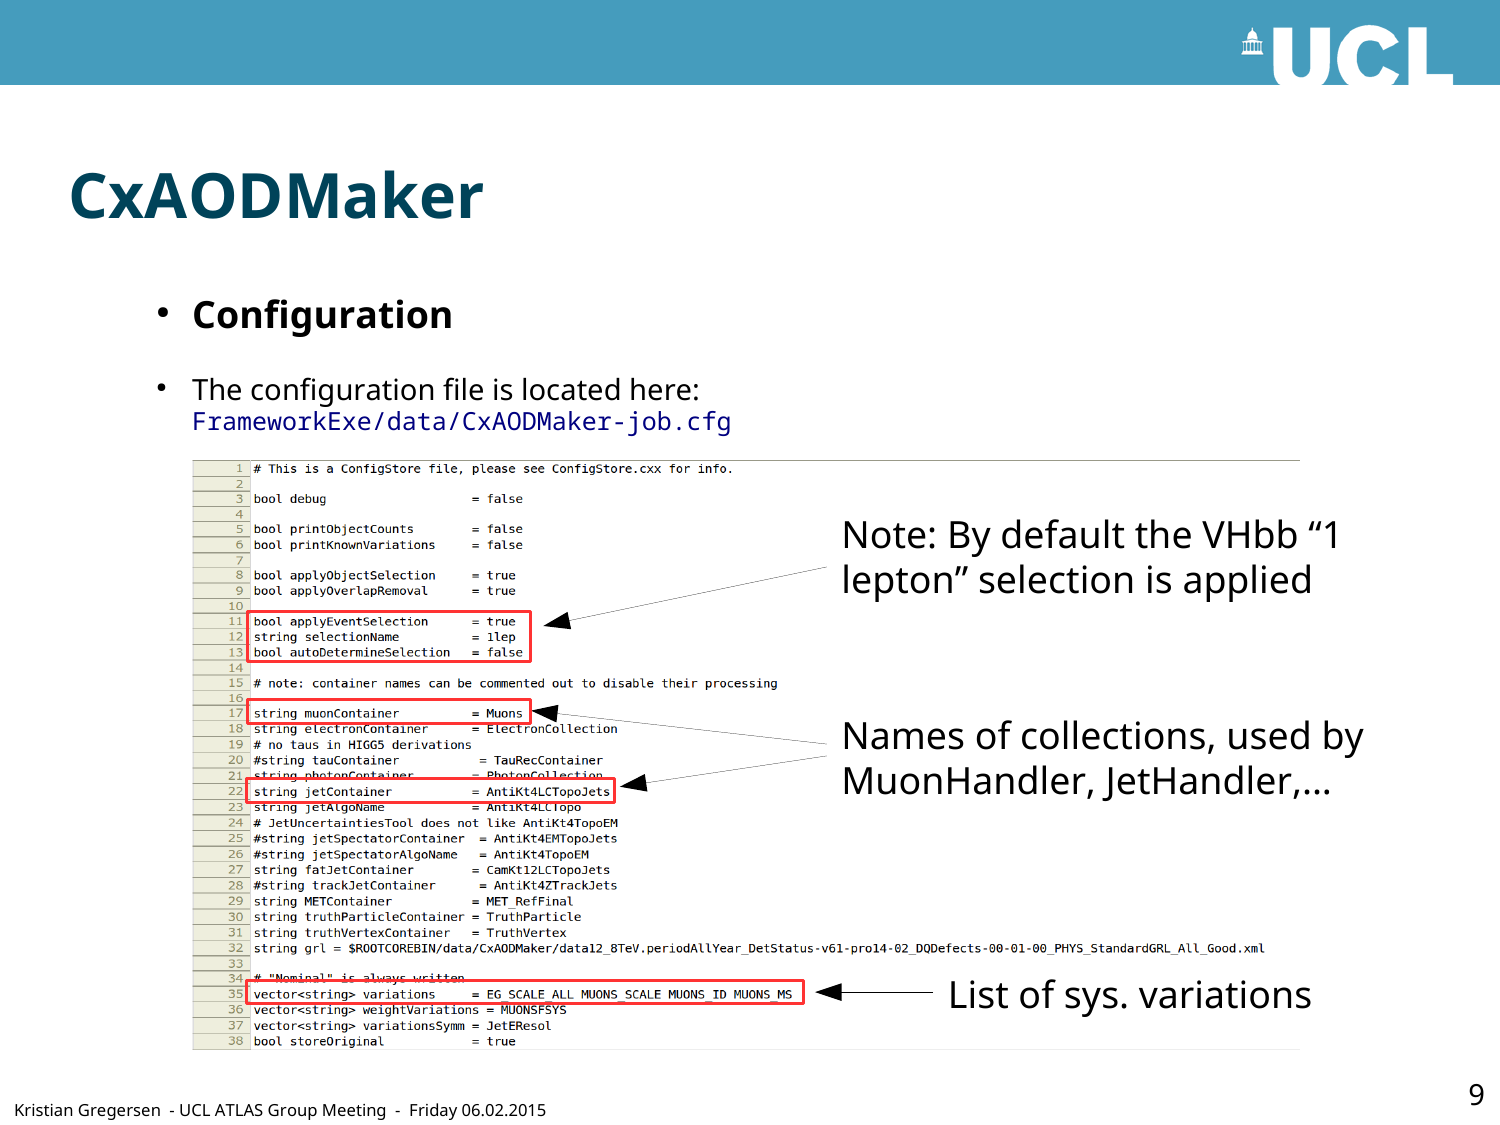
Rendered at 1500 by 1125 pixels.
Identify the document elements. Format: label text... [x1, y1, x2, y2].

picture [191, 460, 1300, 1054]
picture [0, 0, 1500, 85]
text_box List of sys. variations [933, 964, 1371, 1024]
picture [249, 701, 529, 722]
title CxAODMaker [54, 148, 1447, 378]
text_box Names of collections, used by MuonHandler, JetHandler,... [826, 704, 1465, 810]
text_box Note: By default the VHbb “1 lepton” selection is applied [826, 503, 1477, 609]
text_box Configuration The configuration file is located here: FrameworkExe/data/CxAODMaker-job.cfg [141, 283, 1004, 444]
